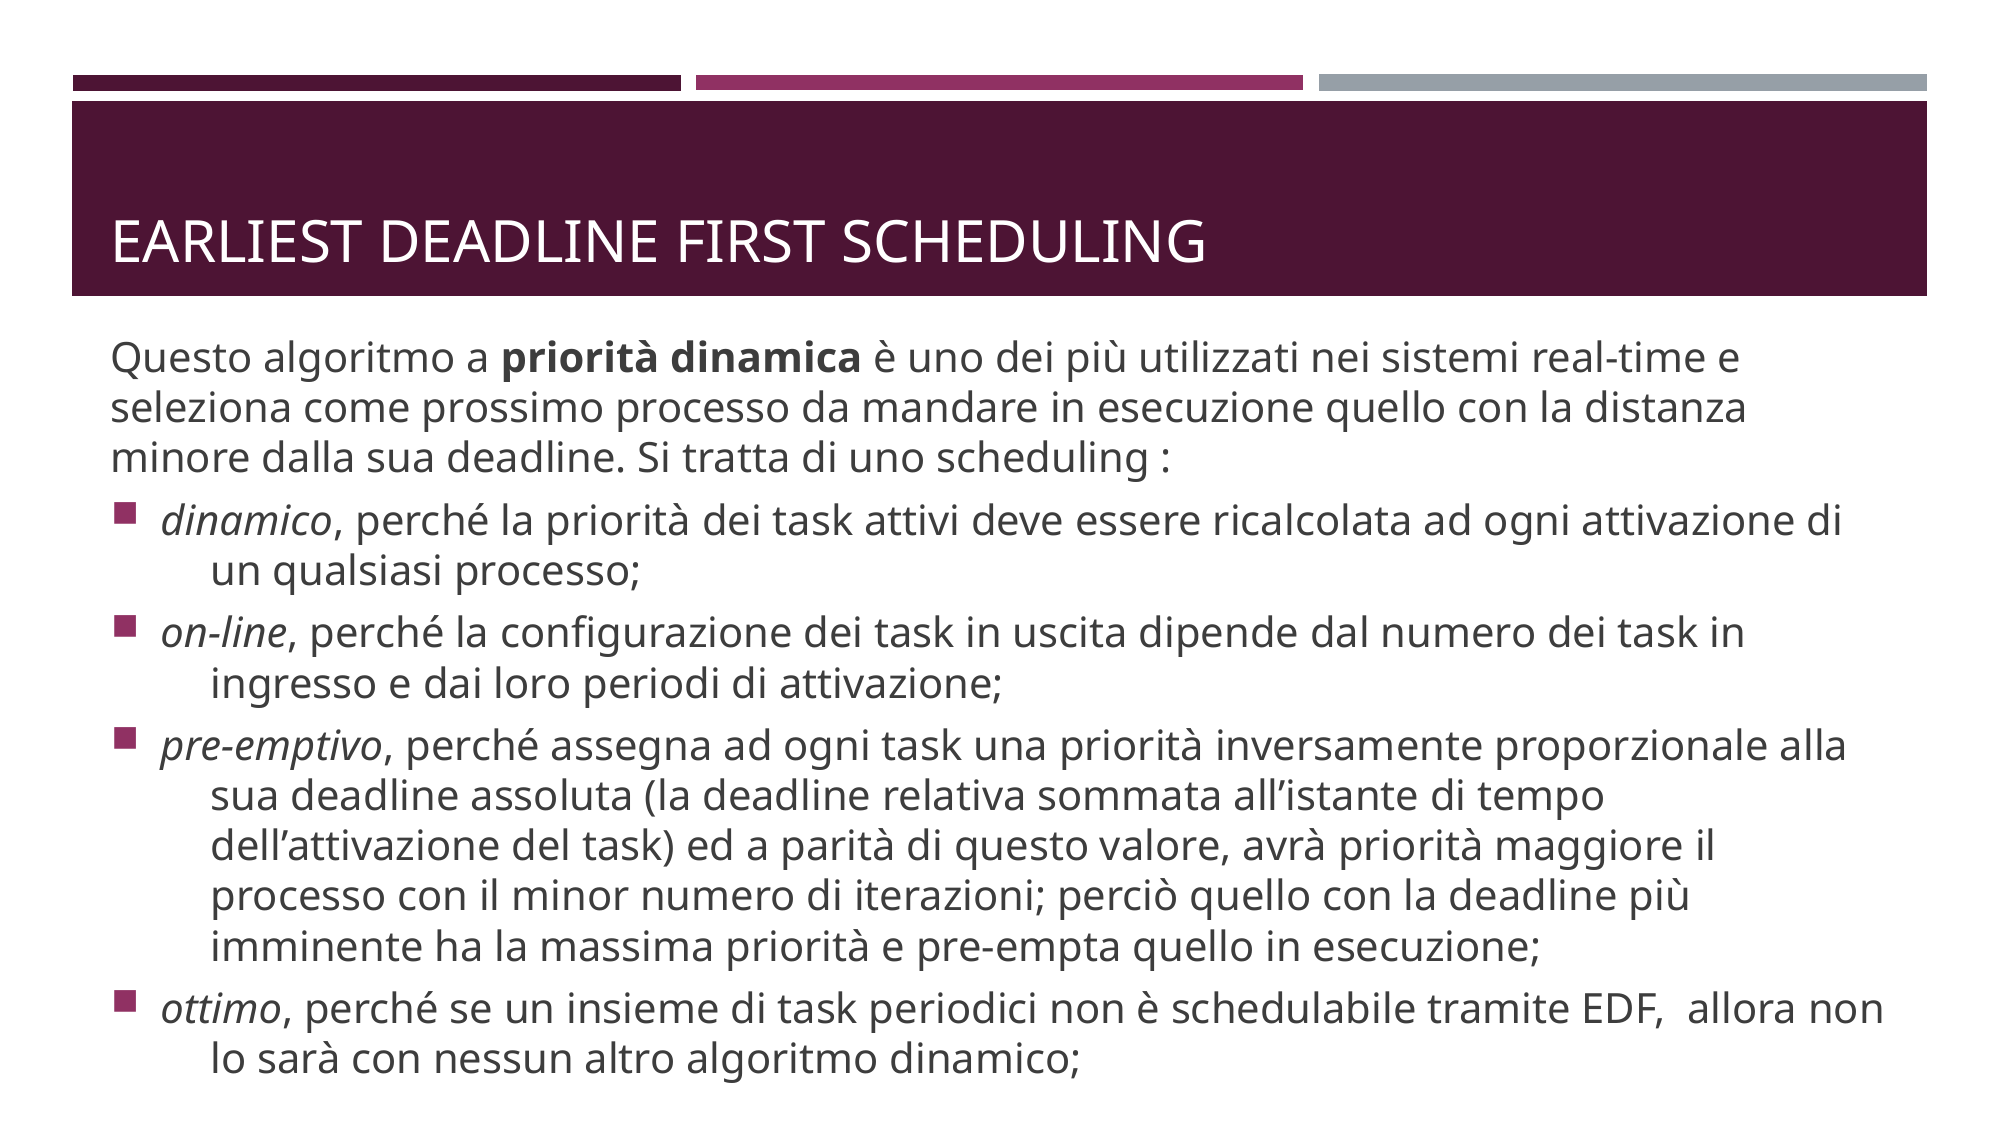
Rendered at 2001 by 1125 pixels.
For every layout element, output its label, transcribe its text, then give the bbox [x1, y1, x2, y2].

list Questo algoritmo a priorità dinamica è uno dei più utilizzati nei sistemi real-time e seleziona come prossimo processo da mandare in esecuzione quello con la distanza minore dalla sua deadline. Si tratta di uno scheduling : dinamico, perché la priorità dei task attivi deve essere ricalcolata ad ogni attivazione di un qualsiasi processo; on-line, perché la configurazione dei task in uscita dipende dal numero dei task in ingresso e dai loro periodi di attivazione; pre-emptivo, perché assegna ad ogni task una priorità inversamente proporzionale alla sua deadline assoluta (la deadline relativa sommata all’istante di tempo dell’attivazione del task) ed a parità di questo valore, avrà priorità maggiore il processo con il minor numero di iterazioni; perciò quello con la deadline più imminente ha la massima priorità e pre-empta quello in esecuzione; ottimo, perché se un insieme di task periodici non è schedulabile tramite EDF, allora non lo sarà con nessun altro algoritmo dinamico; [95, 315, 1905, 1098]
title Earliest deadline first scheduling [95, 115, 1905, 282]
